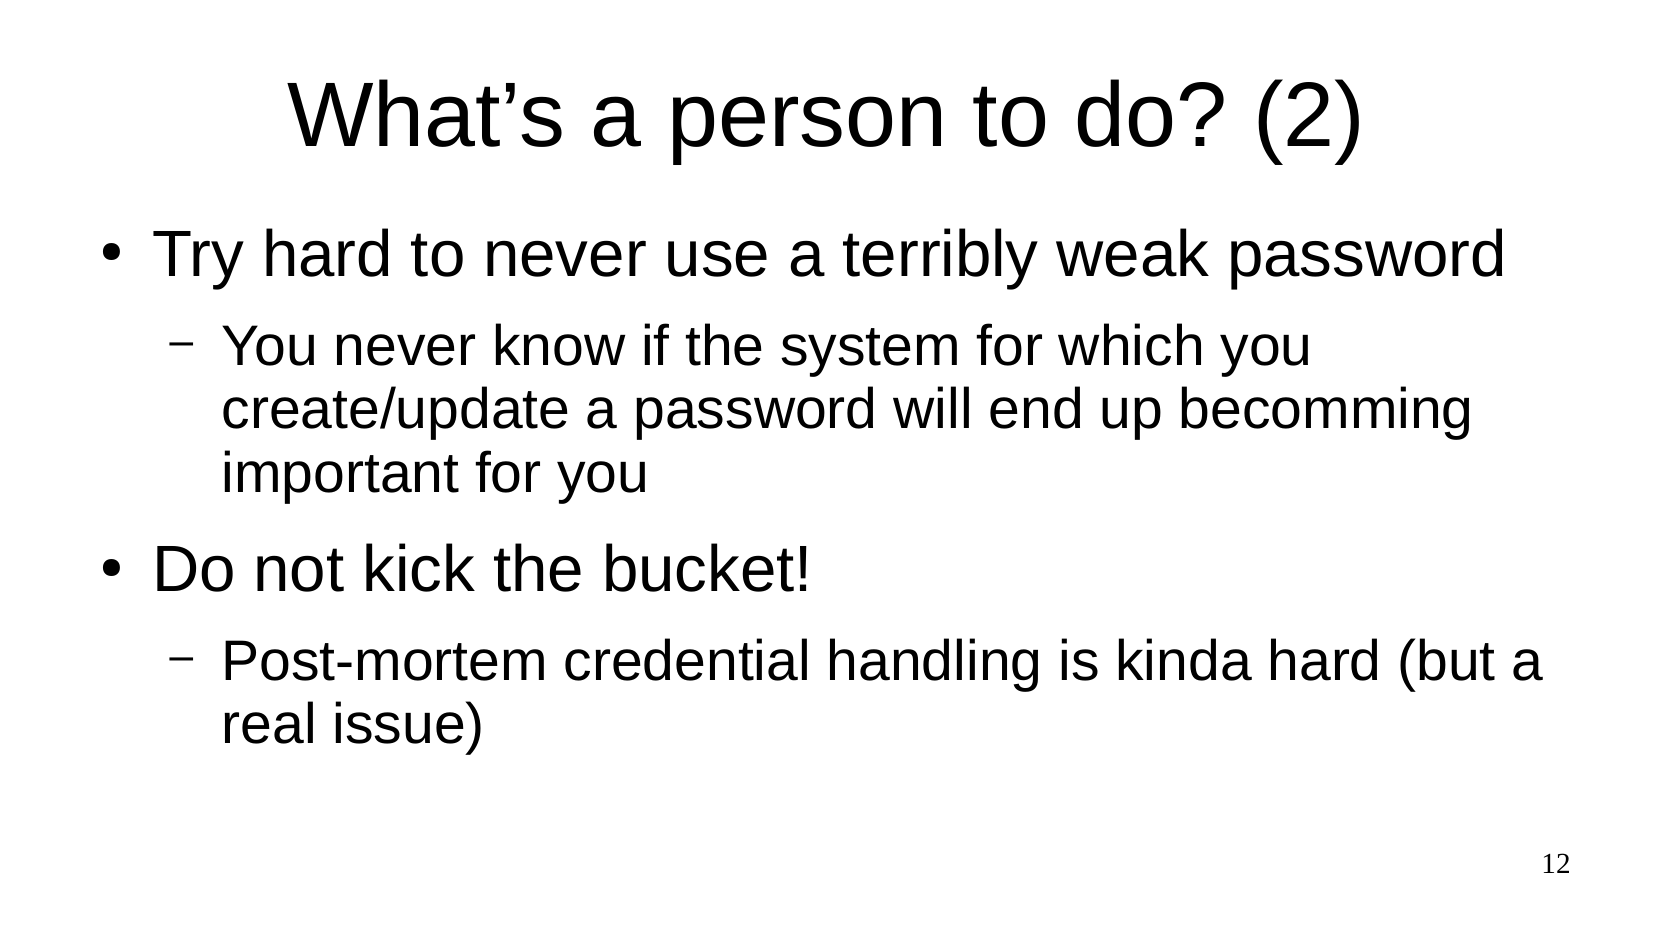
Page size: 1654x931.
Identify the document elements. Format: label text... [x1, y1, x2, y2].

list Try hard to never use a terribly weak password You never know if the system for which you create/update a password will end up becomming important for you Do not kick the bucket! Post-mortem credential handling is kinda hard (but a real issue) [82, 217, 1571, 758]
title What’s a person to do? (2) [82, 37, 1571, 193]
